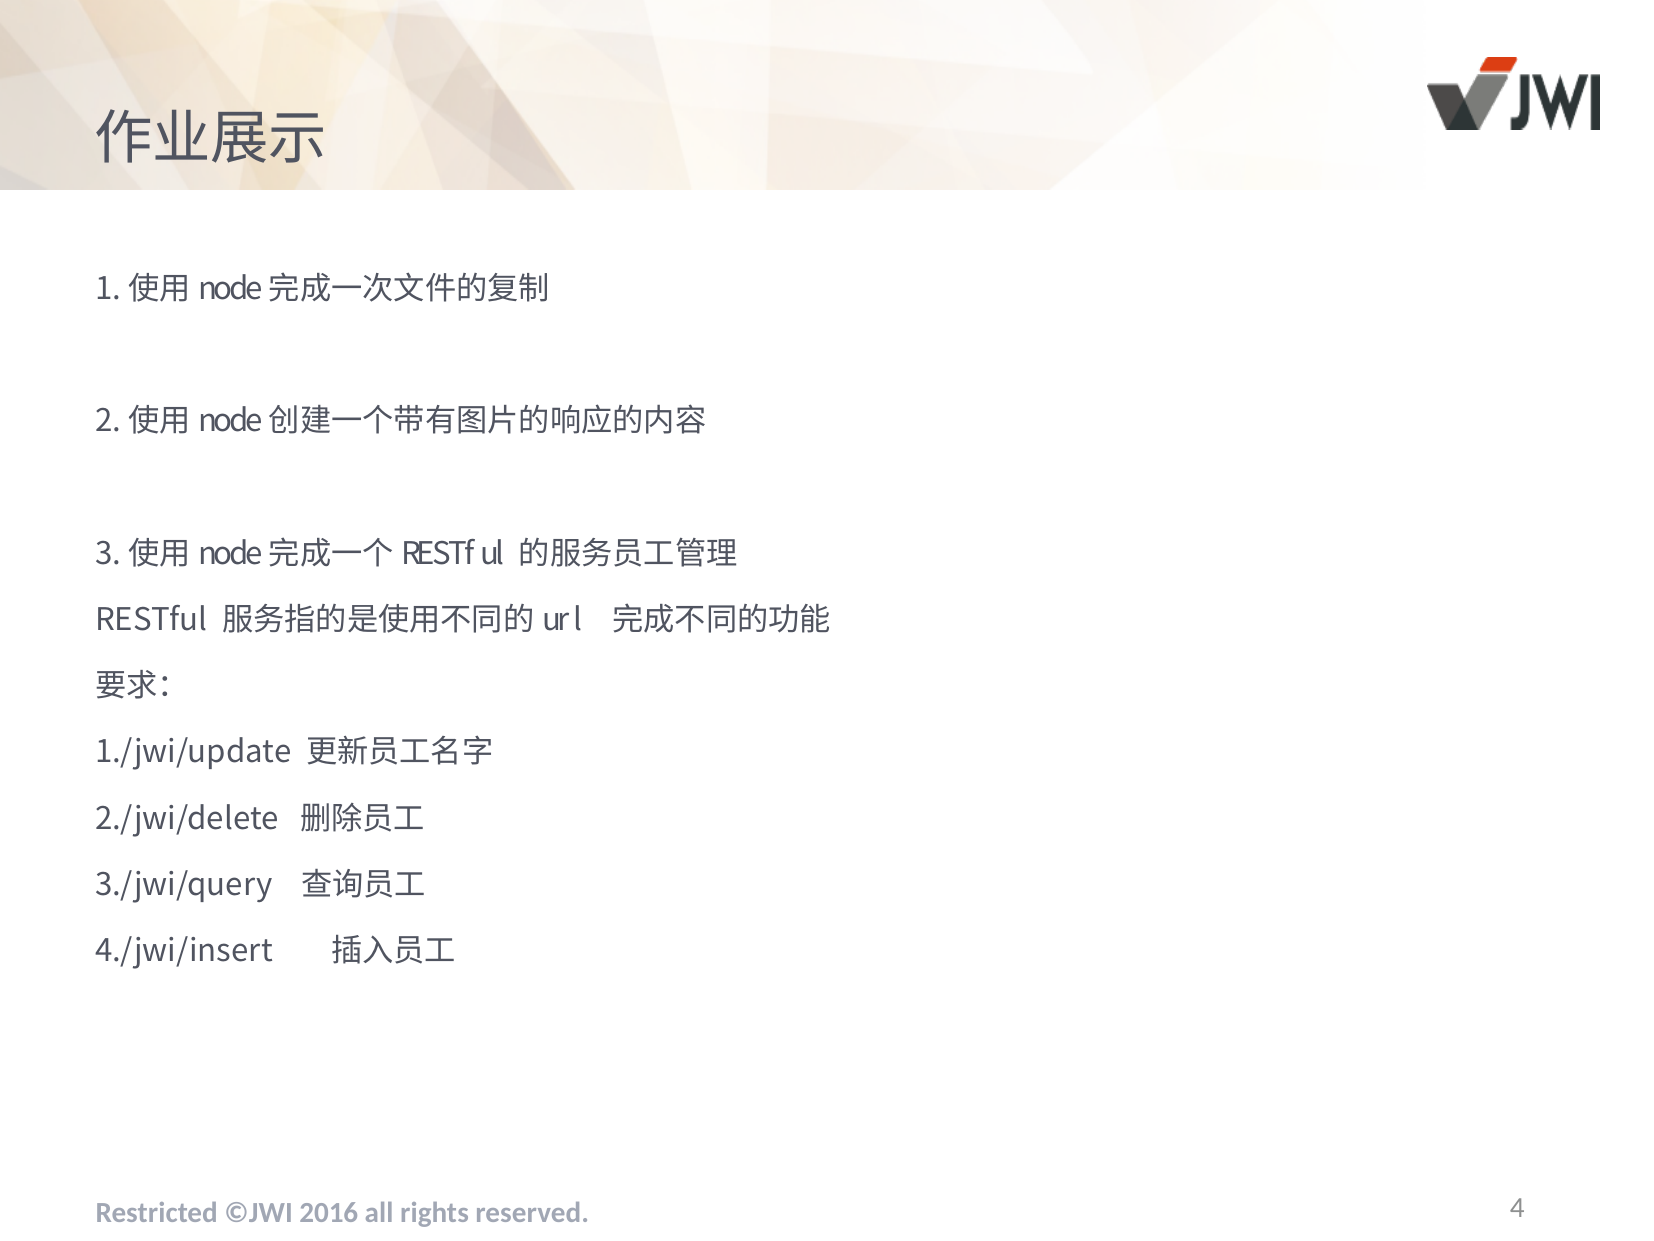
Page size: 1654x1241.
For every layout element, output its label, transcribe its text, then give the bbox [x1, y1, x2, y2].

slide_number <编号> [1394, 1172, 1540, 1239]
picture [0, 0, 1654, 190]
title 作业展示 [79, 36, 1396, 178]
list 1.使用node完成一次文件的复制 2.使用node创建一个带有图片的响应的内容 3.使用node完成一个RESTful的服务员工管理 RESTful 服务指的是使用不同的url 完成不同的功能 要求： 1./jwi/update 更新员工名字 2./jwi/delete 删除员工 3./jwi/query 查询员工 4./jwi/insert 插入员工 [80, 265, 1564, 1117]
